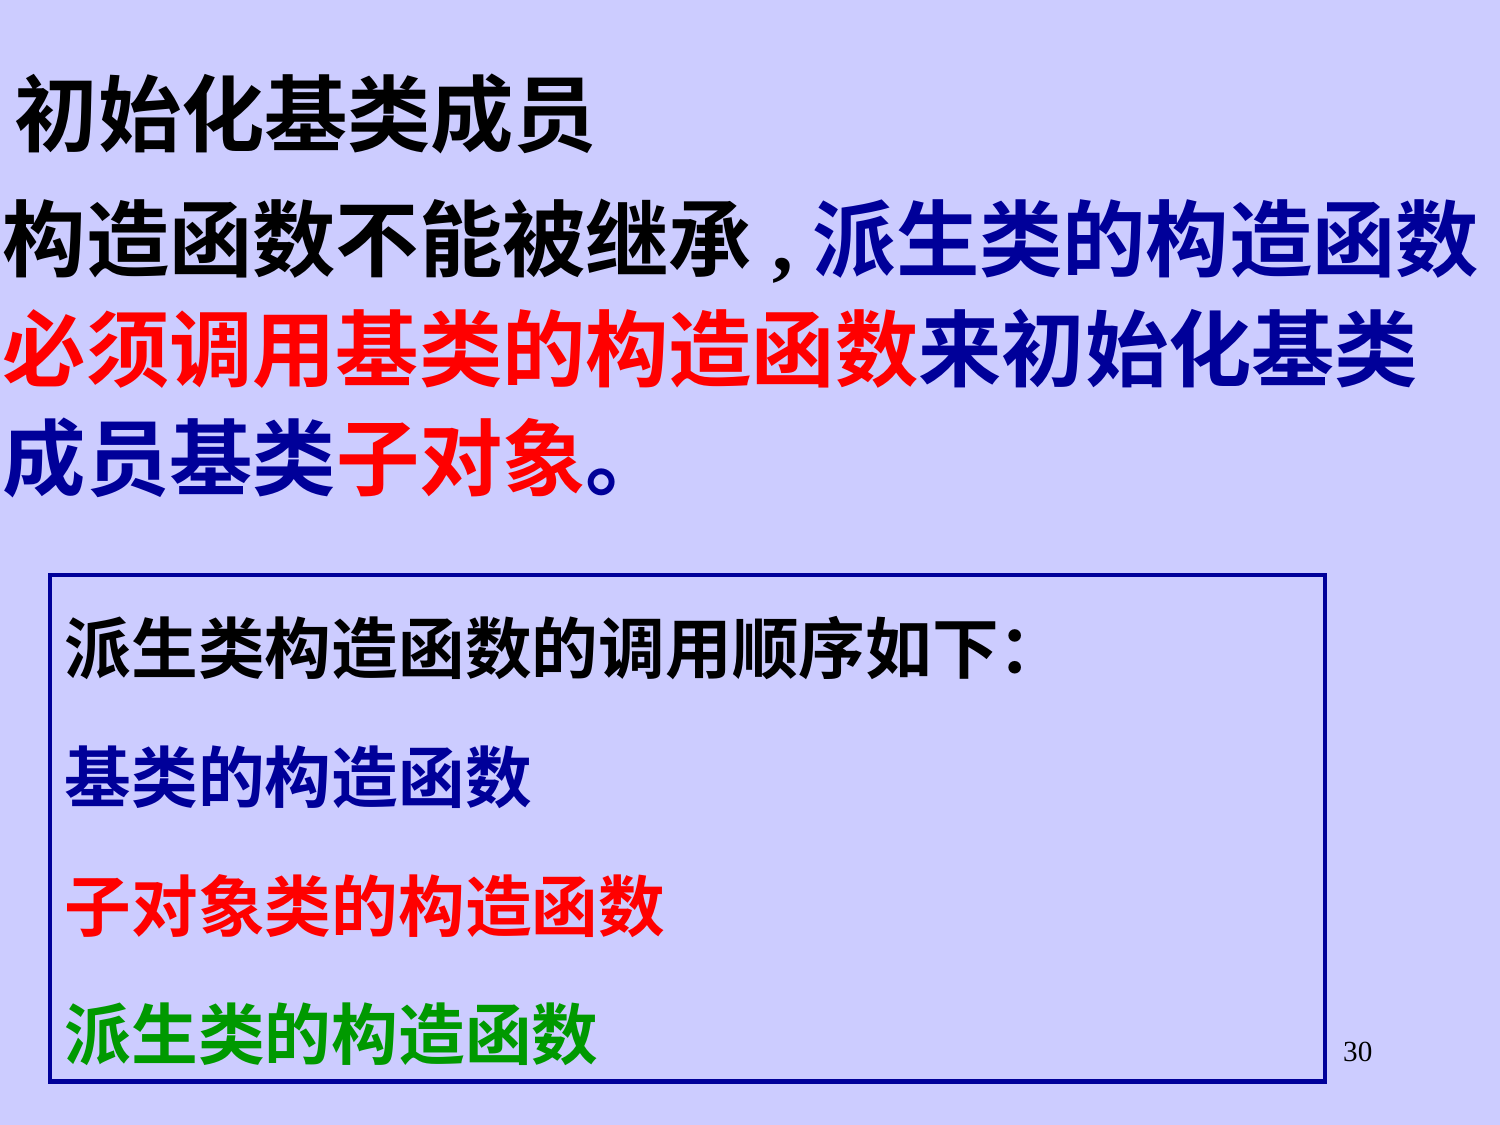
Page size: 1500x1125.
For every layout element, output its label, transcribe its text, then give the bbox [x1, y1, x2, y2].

text_box 初始化基类成员 [0, 24, 875, 171]
text_box <编号> [1074, 1025, 1388, 1101]
text_box 构造函数不能被继承,派生类的构造函数必须调用基类的构造函数来初始化基类成员基类子对象。 [0, 174, 1500, 509]
text_box 派生类构造函数的调用顺序如下： 基类的构造函数 子对象类的构造函数 派生类的构造函数 [50, 575, 1326, 1082]
